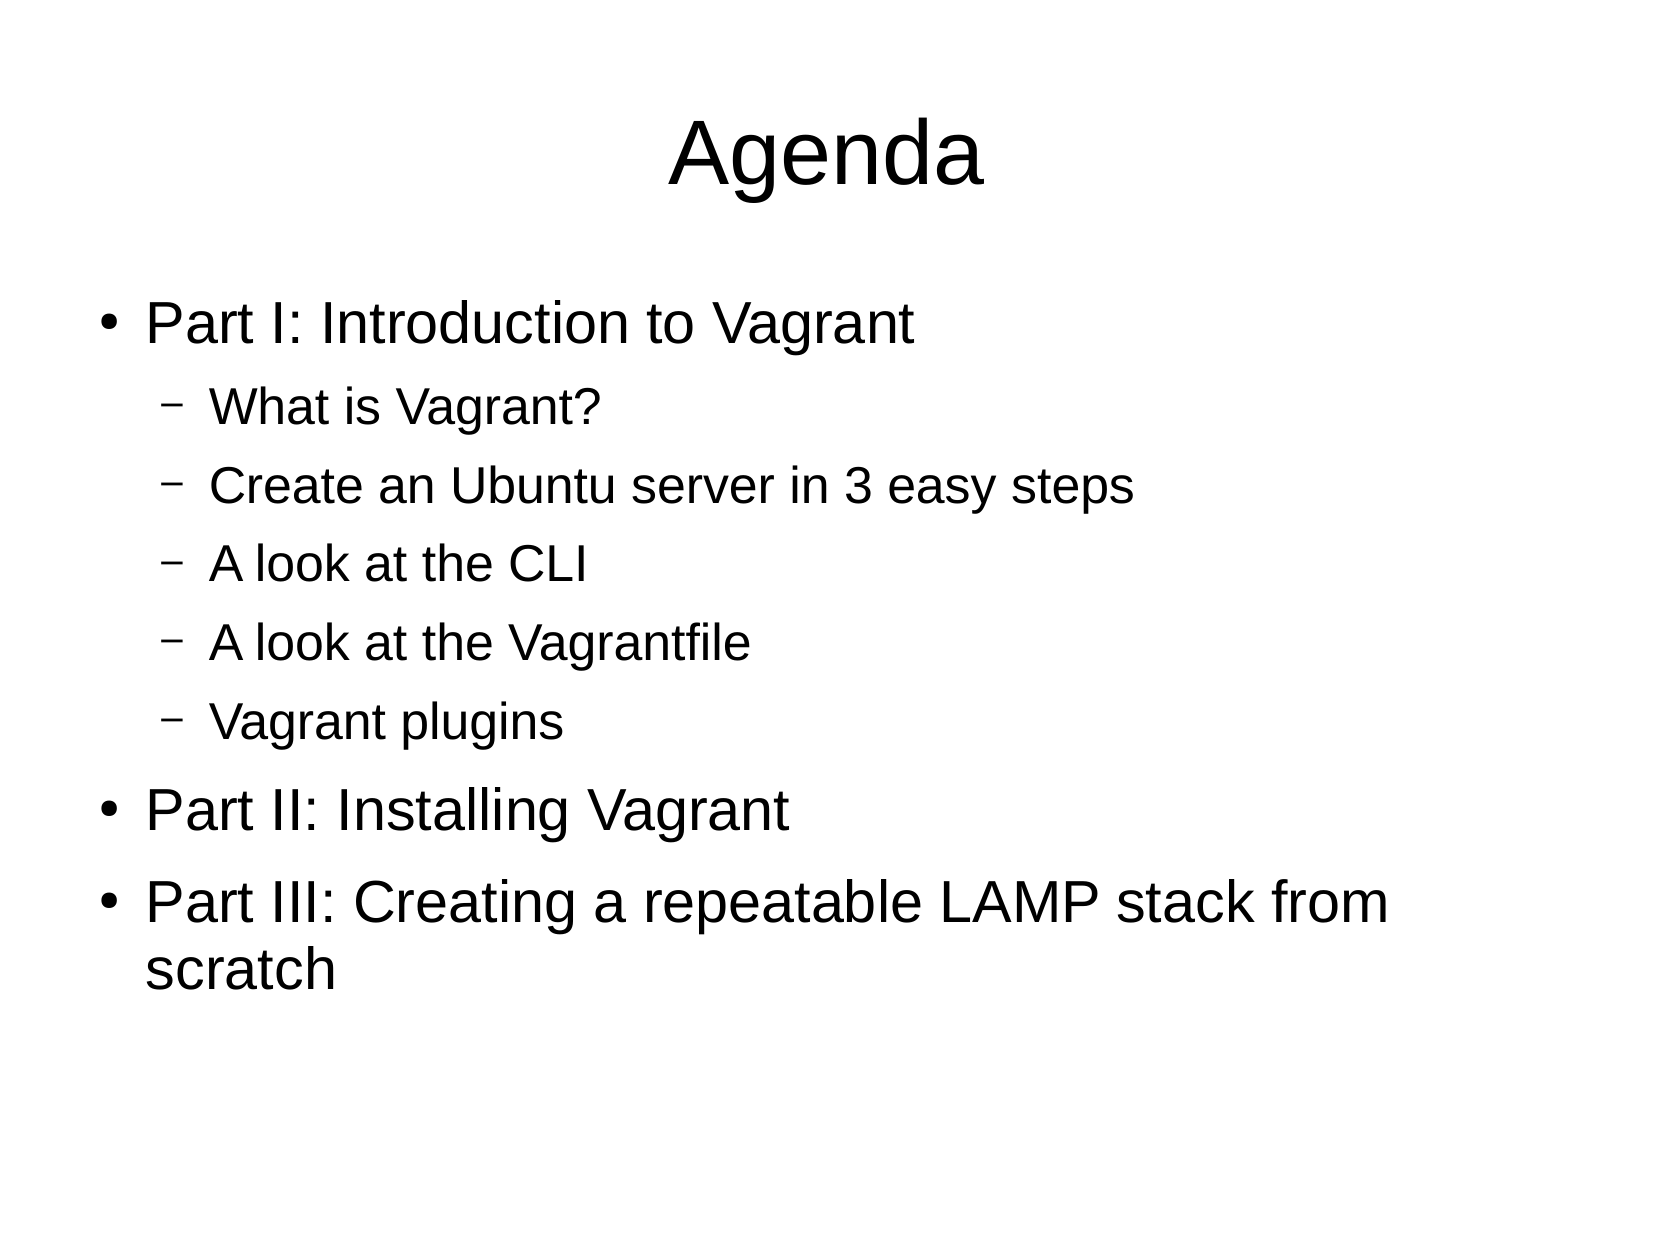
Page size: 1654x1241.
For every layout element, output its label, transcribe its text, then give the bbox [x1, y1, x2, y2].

list Part I: Introduction to Vagrant What is Vagrant? Create an Ubuntu server in 3 easy steps A look at the CLI A look at the Vagrantfile Vagrant plugins Part II: Installing Vagrant Part III: Creating a repeatable LAMP stack from scratch [82, 290, 1571, 1010]
title Agenda [82, 49, 1571, 257]
